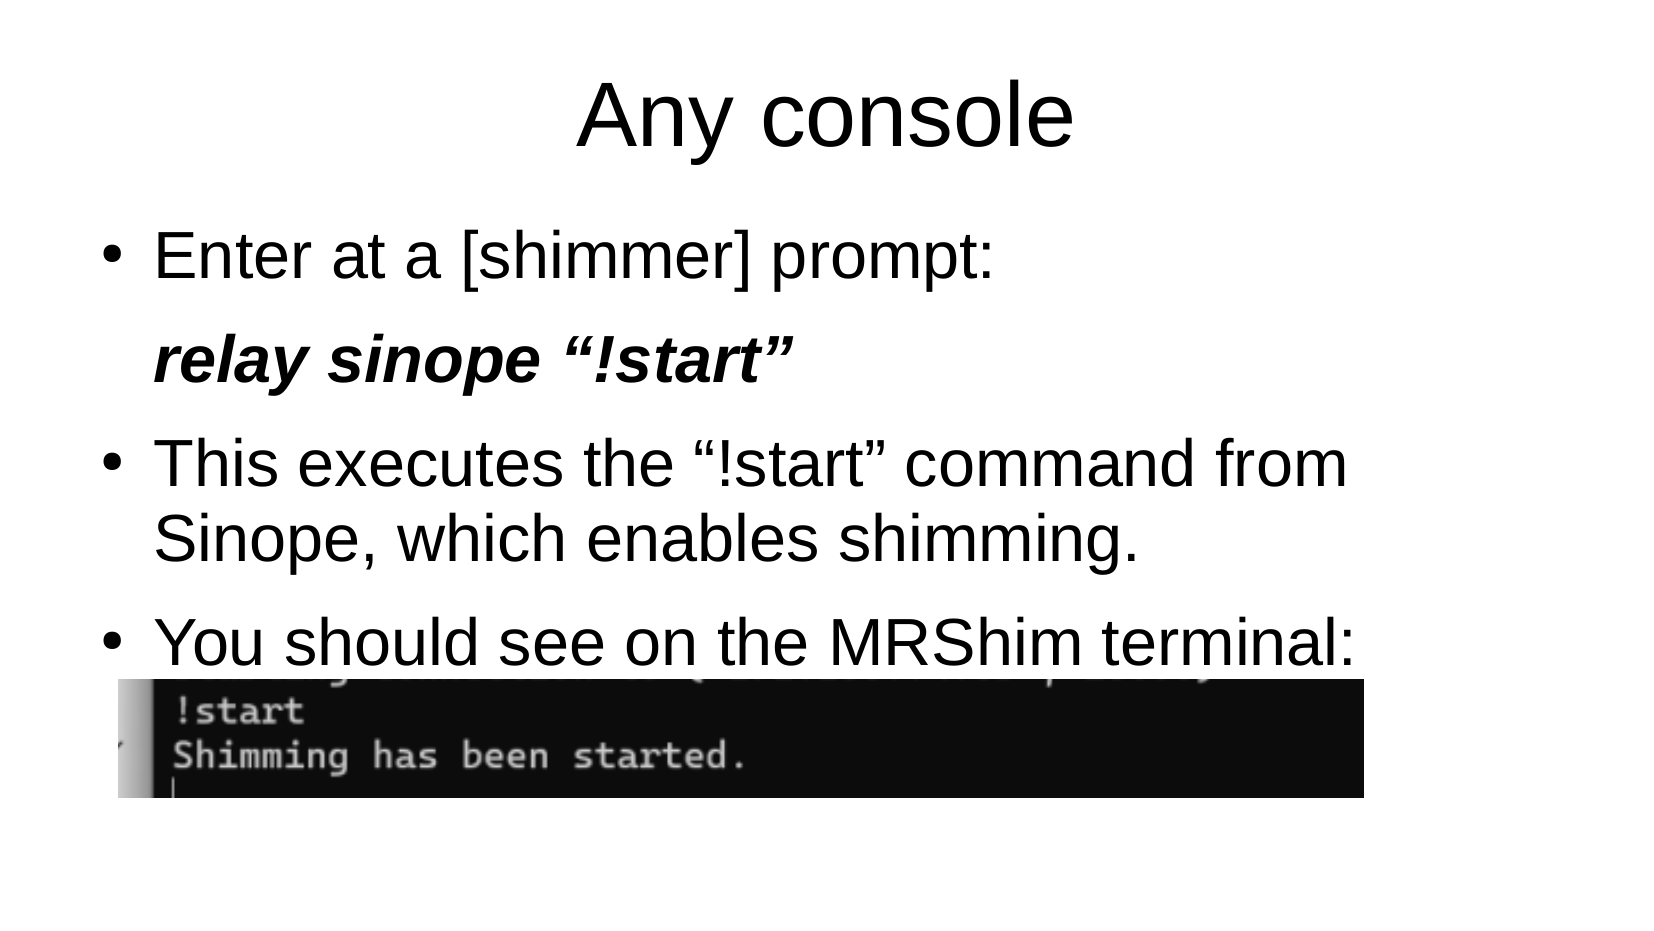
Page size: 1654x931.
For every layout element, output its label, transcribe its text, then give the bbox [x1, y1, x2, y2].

list Enter at a [shimmer] prompt: relay sinope “!start” This executes the “!start” command from Sinope, which enables shimming. You should see on the MRShim terminal: [82, 217, 1571, 758]
title Any console [82, 37, 1571, 193]
picture [118, 679, 1364, 798]
